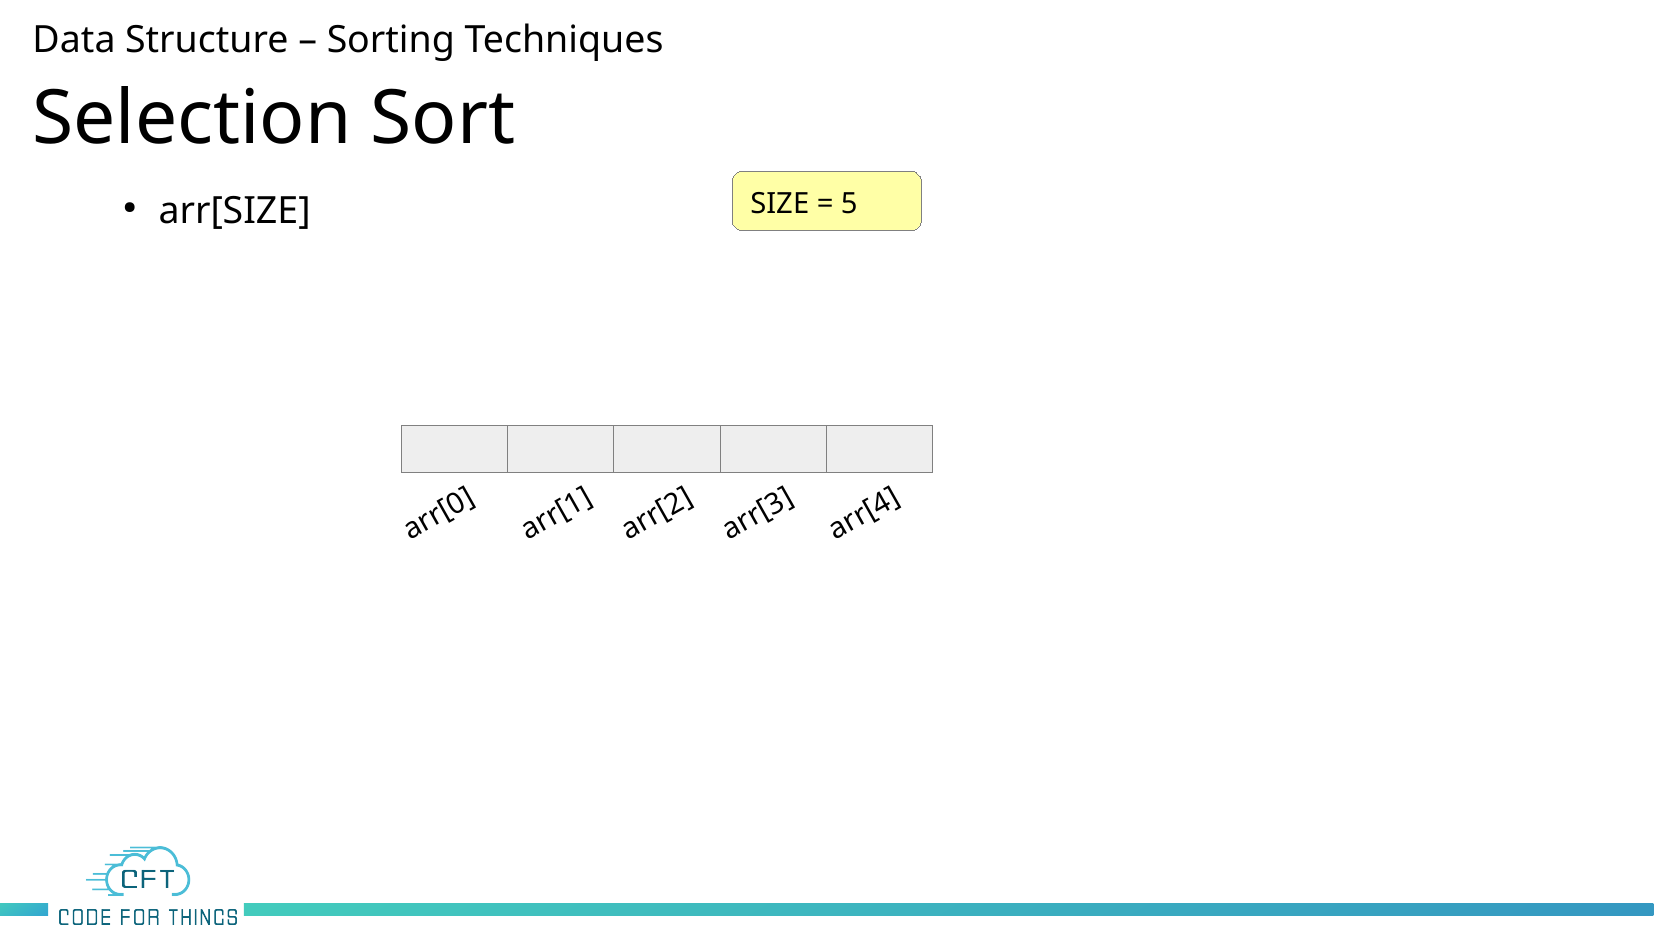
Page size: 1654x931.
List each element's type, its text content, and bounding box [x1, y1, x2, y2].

text_box arr[3] [696, 450, 839, 566]
text_box [401, 425, 933, 473]
text_box arr[SIZE] [108, 176, 353, 243]
text_box arr[1] [495, 450, 632, 587]
text_box arr[0] [377, 450, 519, 566]
text_box arr[4] [806, 450, 957, 587]
text_box arr[2] [596, 450, 733, 566]
text_box [732, 171, 922, 231]
title Data Structure – Sorting Techniques Selection Sort [32, 12, 1184, 166]
text_box SIZE = 5 [735, 175, 916, 225]
picture [59, 846, 237, 925]
